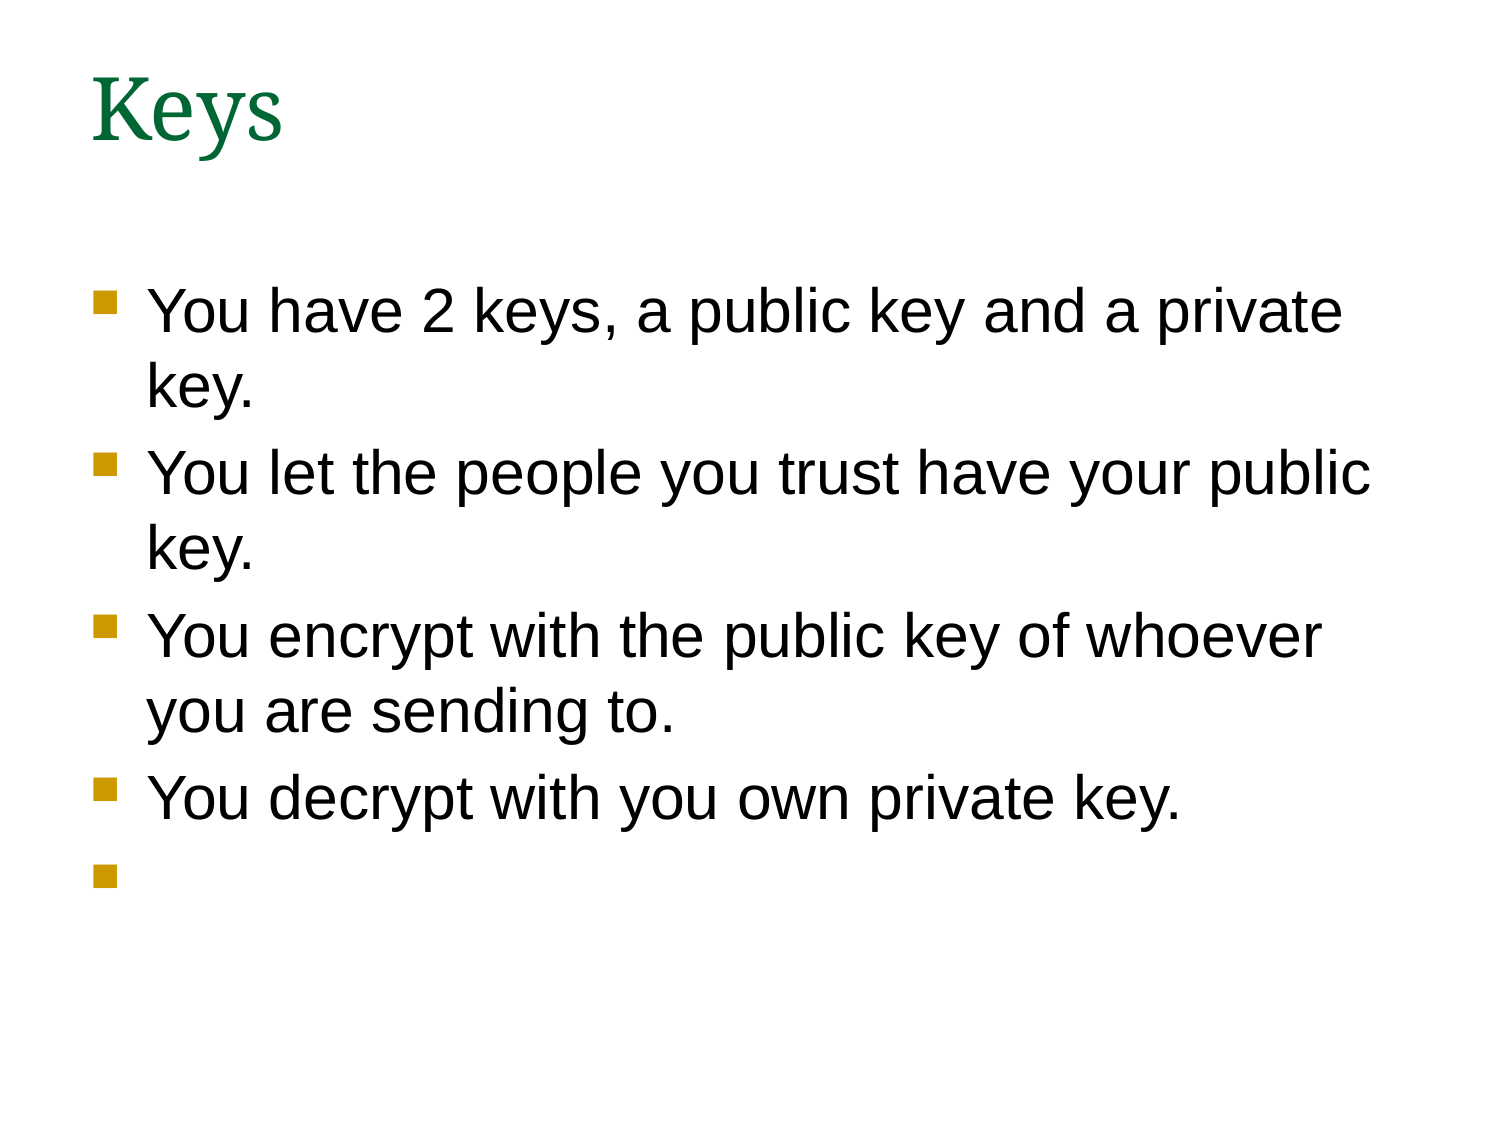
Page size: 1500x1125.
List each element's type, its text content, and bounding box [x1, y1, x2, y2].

title Keys [75, 45, 1425, 233]
list You have 2 keys, a public key and a private key. You let the people you trust have your public key. You encrypt with the public key of whoever you are sending to. You decrypt with you own private key. [75, 262, 1425, 1006]
